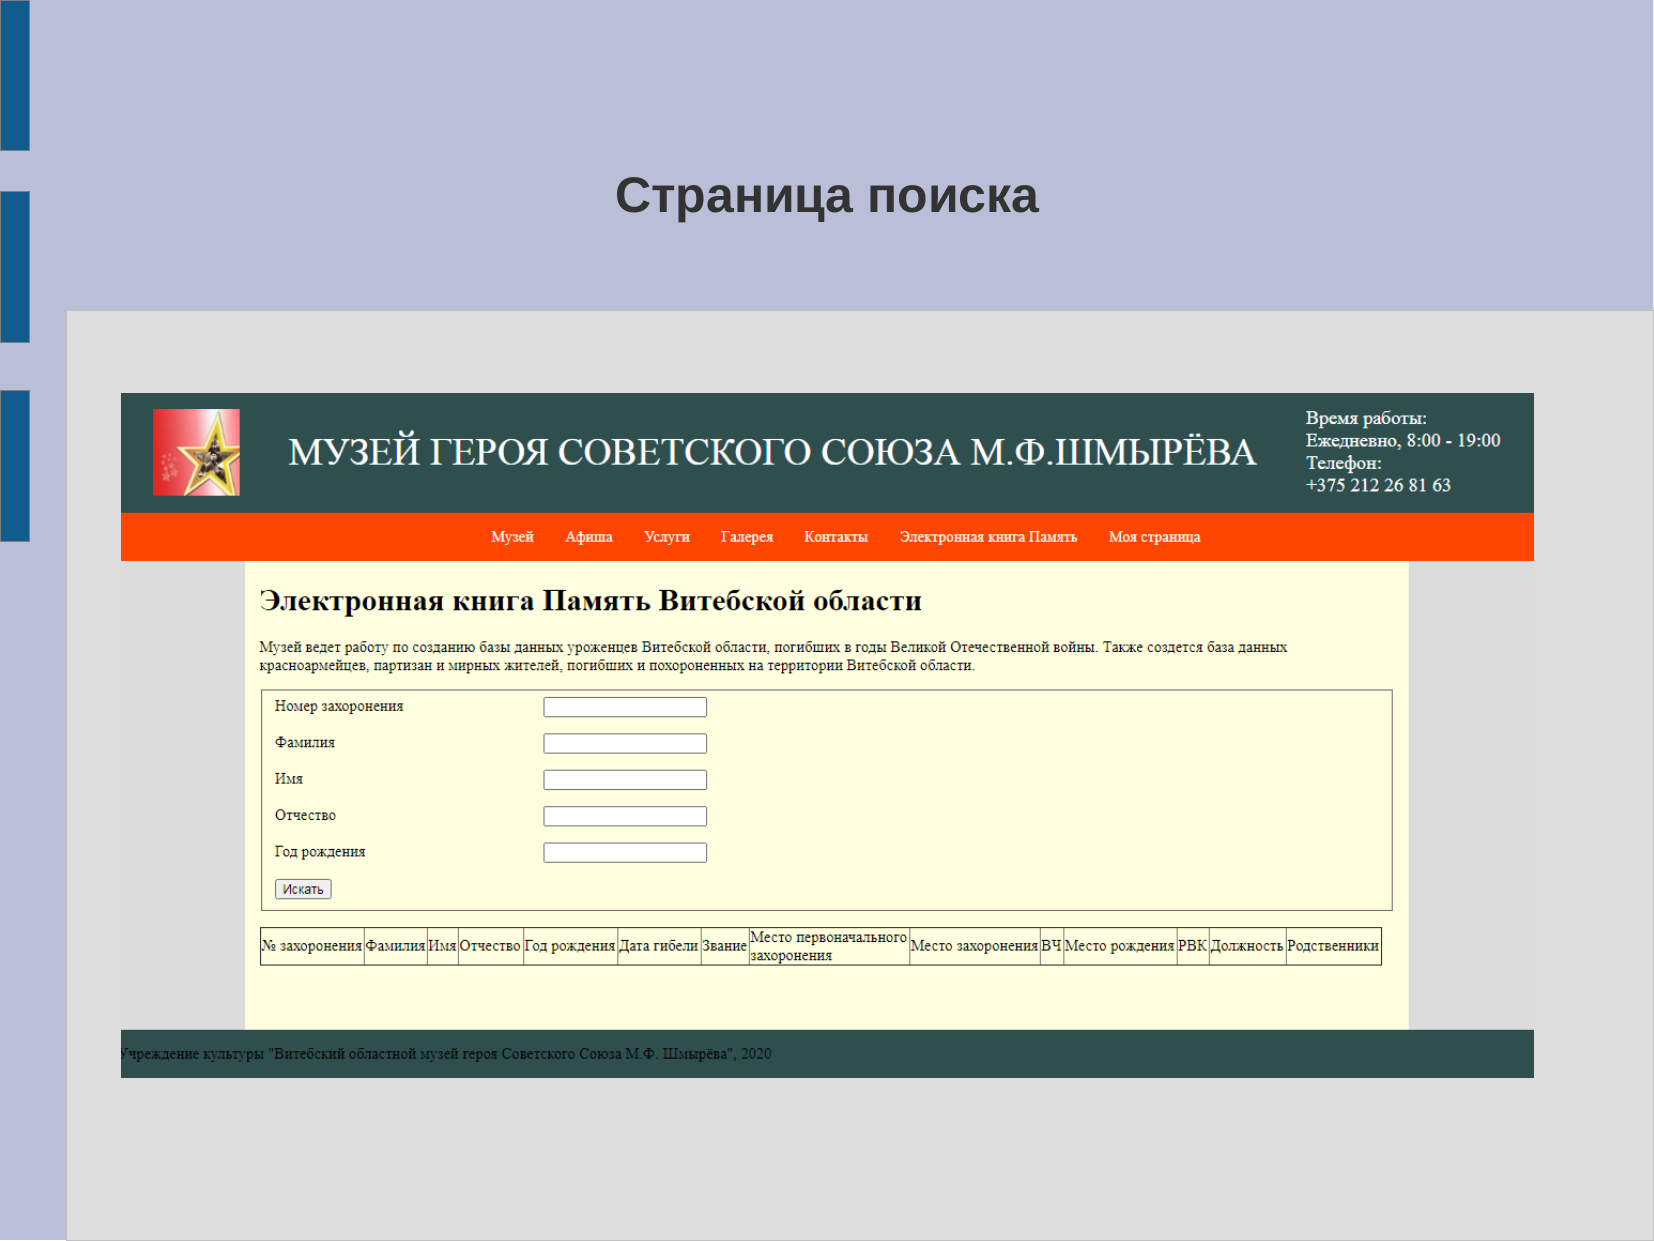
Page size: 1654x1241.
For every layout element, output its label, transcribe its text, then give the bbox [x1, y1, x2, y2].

picture [121, 393, 1534, 1078]
title Страница поиска [121, 91, 1534, 299]
